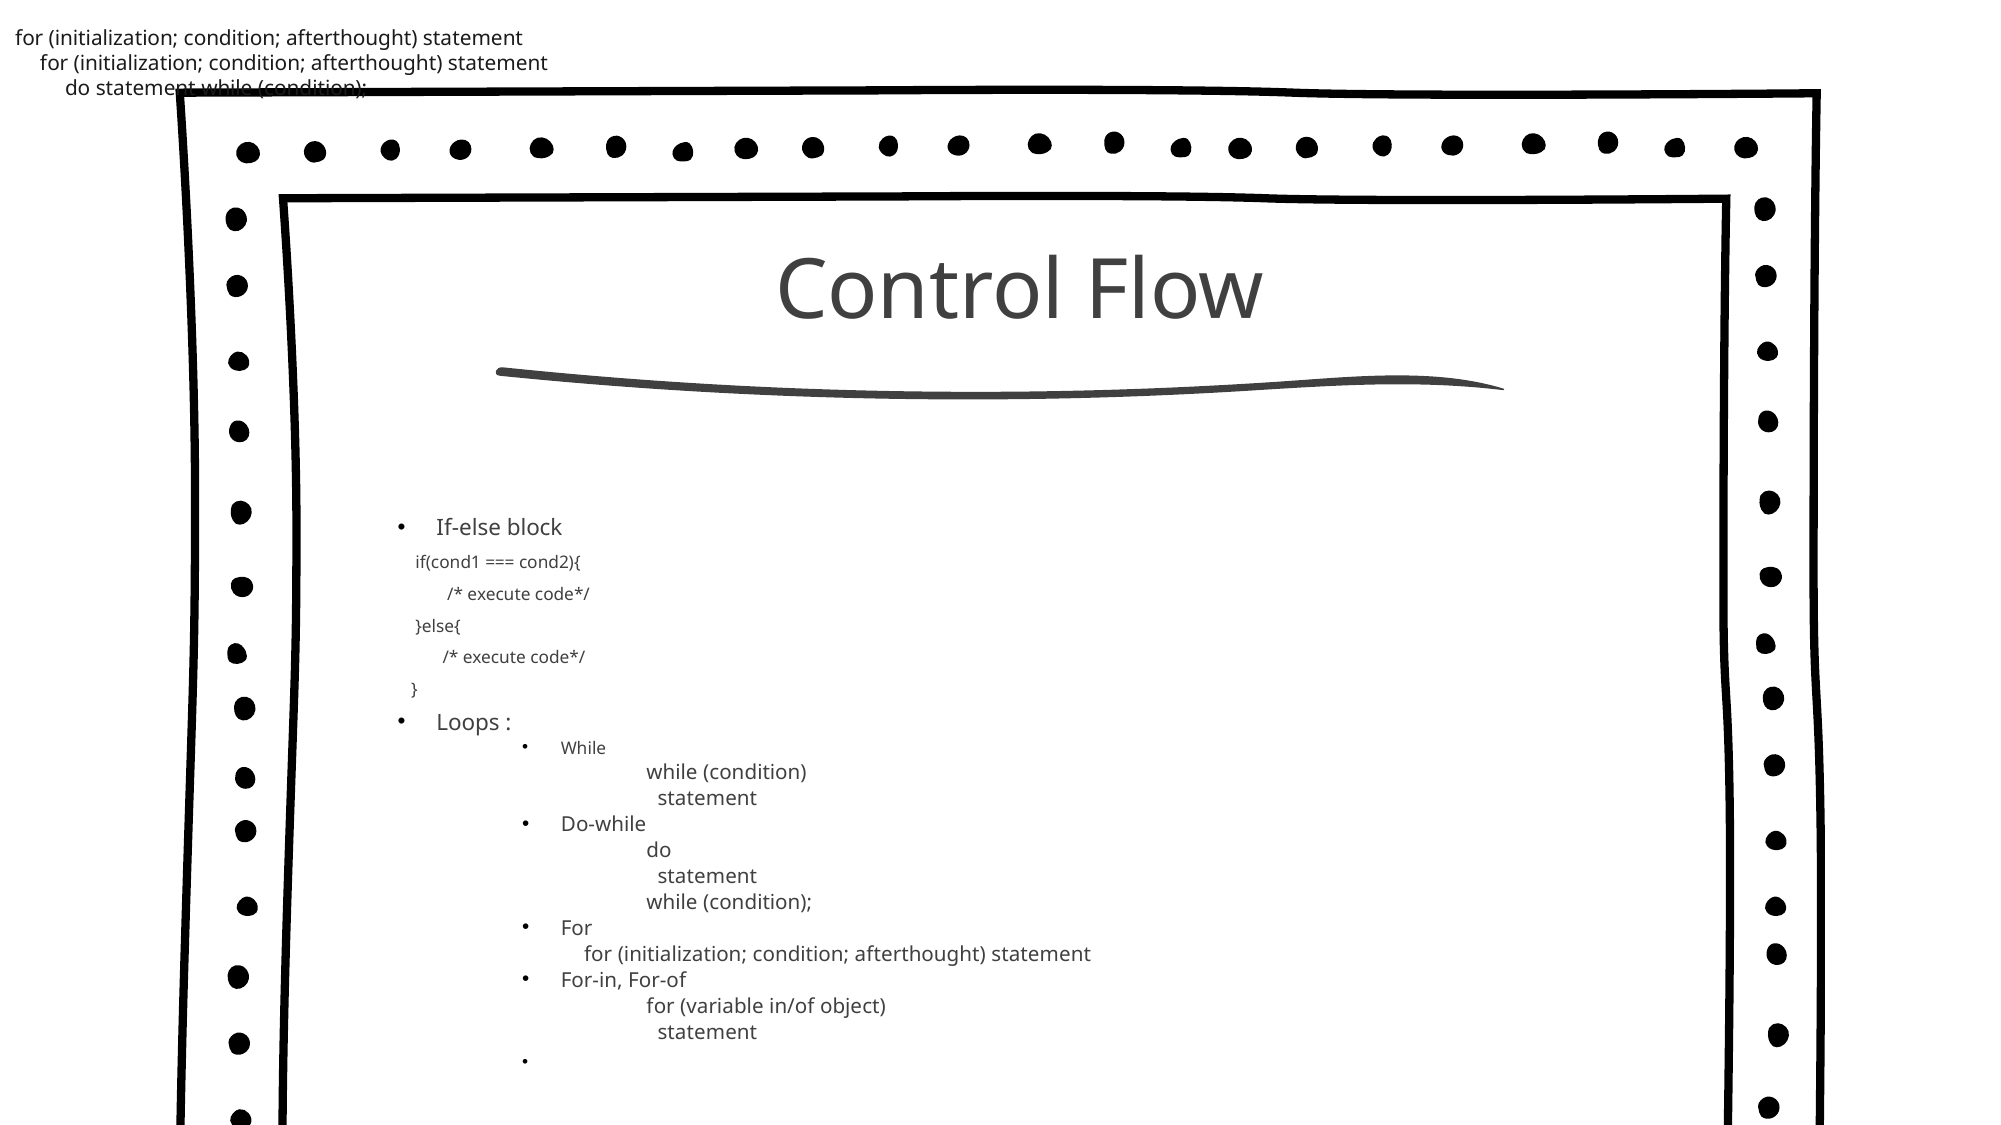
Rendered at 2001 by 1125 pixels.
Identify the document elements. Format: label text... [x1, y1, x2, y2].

title Control Flow [382, 239, 1658, 353]
text_box do statement while (condition); [50, 67, 386, 108]
text_box for (initialization; condition; afterthought) statement [0, 17, 542, 58]
text_box for (initialization; condition; afterthought) statement [25, 42, 567, 83]
list If-else block if(cond1 === cond2){ /* execute code*/ }else{ /* execute code*/ } Loops : While while (condition) statement Do-while do statement while (condition); For for (initialization; condition; afterthought) statement For-in, For-of for (variable in/of object) statement [382, 417, 1658, 1113]
